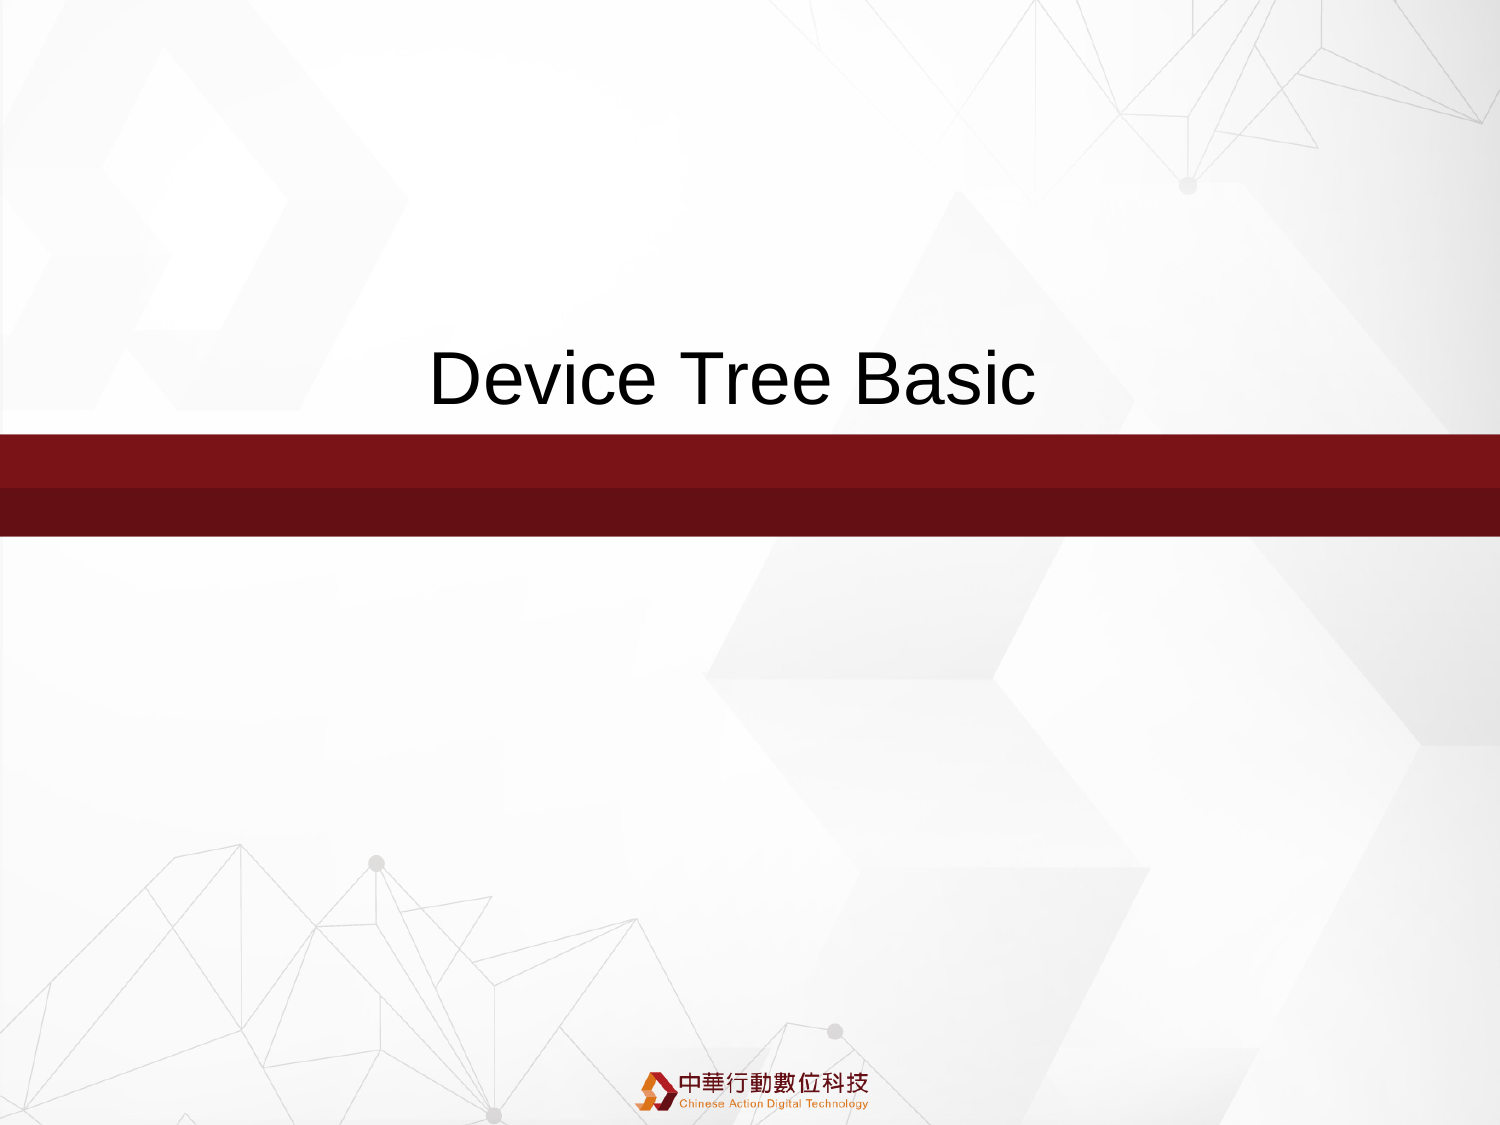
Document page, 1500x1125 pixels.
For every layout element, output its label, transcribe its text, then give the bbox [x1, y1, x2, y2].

picture [0, 0, 1500, 1125]
title Device Tree Basic [45, 322, 1396, 511]
